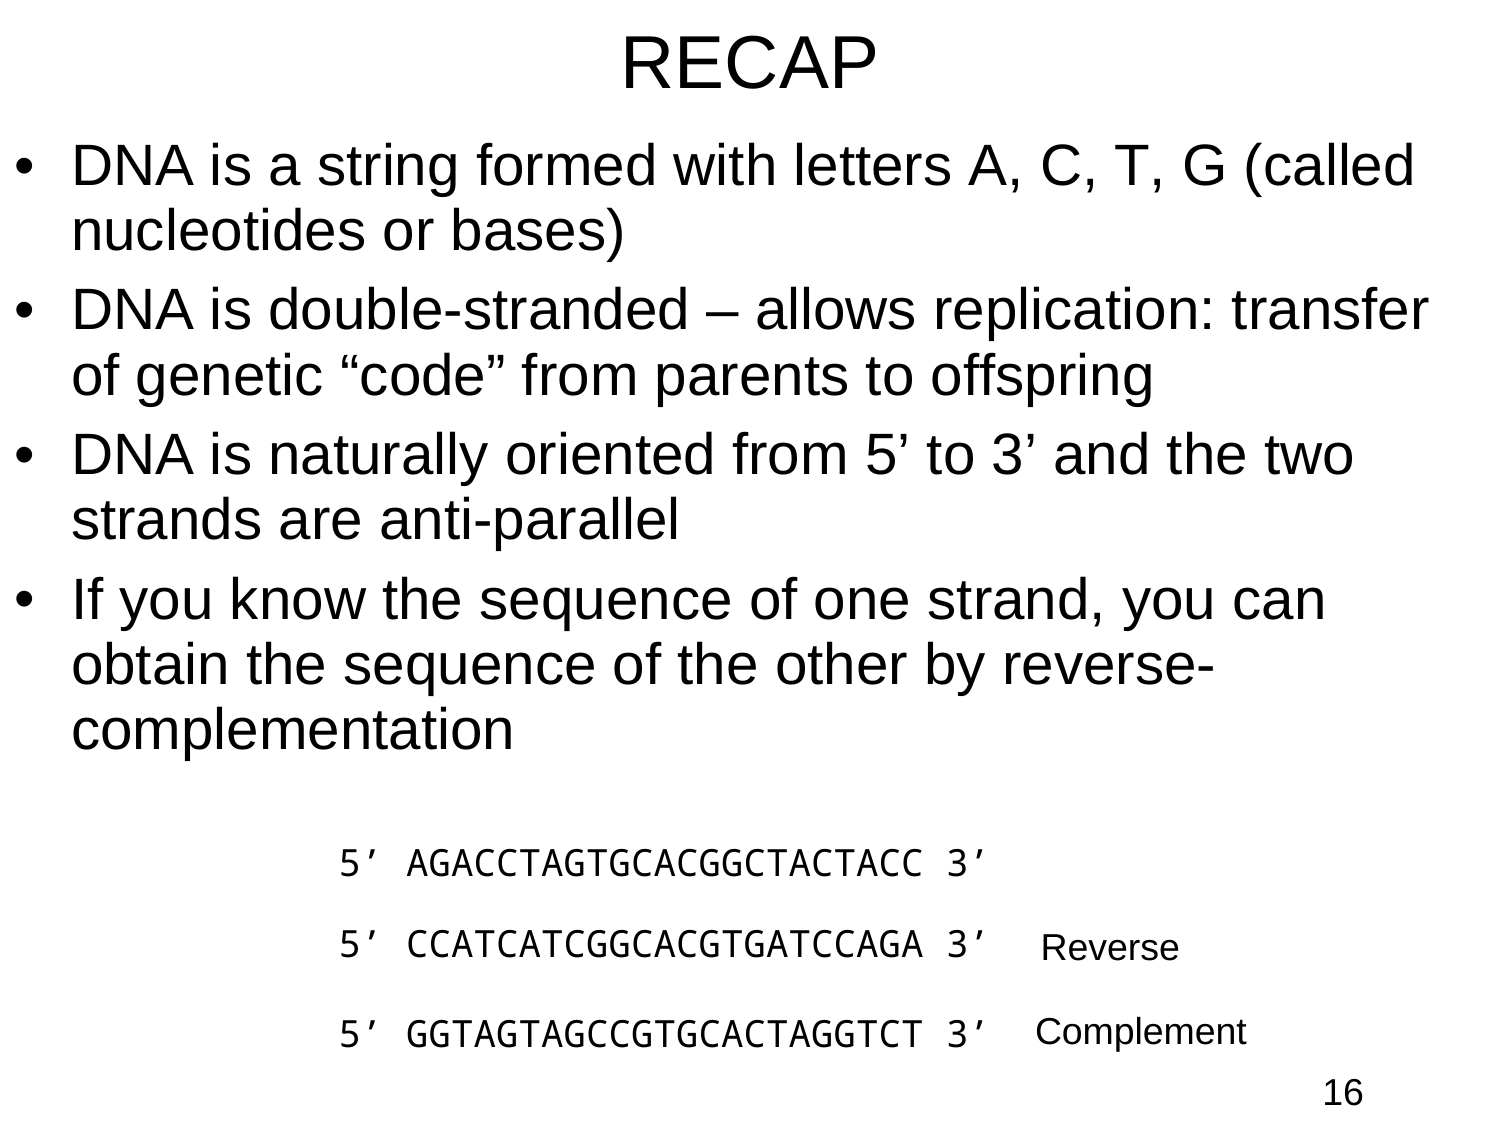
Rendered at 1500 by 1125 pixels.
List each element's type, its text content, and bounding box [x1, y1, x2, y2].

title RECAP [0, 12, 1500, 113]
text_box Complement [1020, 999, 1263, 1061]
list DNA is a string formed with letters A, C, T, G (called nucleotides or bases) DNA is double-stranded – allows replication: transfer of genetic “code” from parents to offspring DNA is naturally oriented from 5’ to 3’ and the two strands are anti-parallel If you know the sequence of one strand, you can obtain the sequence of the other by reverse-complementation [0, 124, 1500, 1125]
text_box 5’ CCATCATCGGCACGTGATCCAGA 3’ [323, 912, 1006, 973]
text_box 5’ GGTAGTAGCCGTGCACTAGGTCT 3’ [323, 1002, 1006, 1063]
text_box 5’ AGACCTAGTGCACGGCTACTACC 3’ [323, 831, 1006, 892]
text_box Reverse [1025, 914, 1195, 976]
